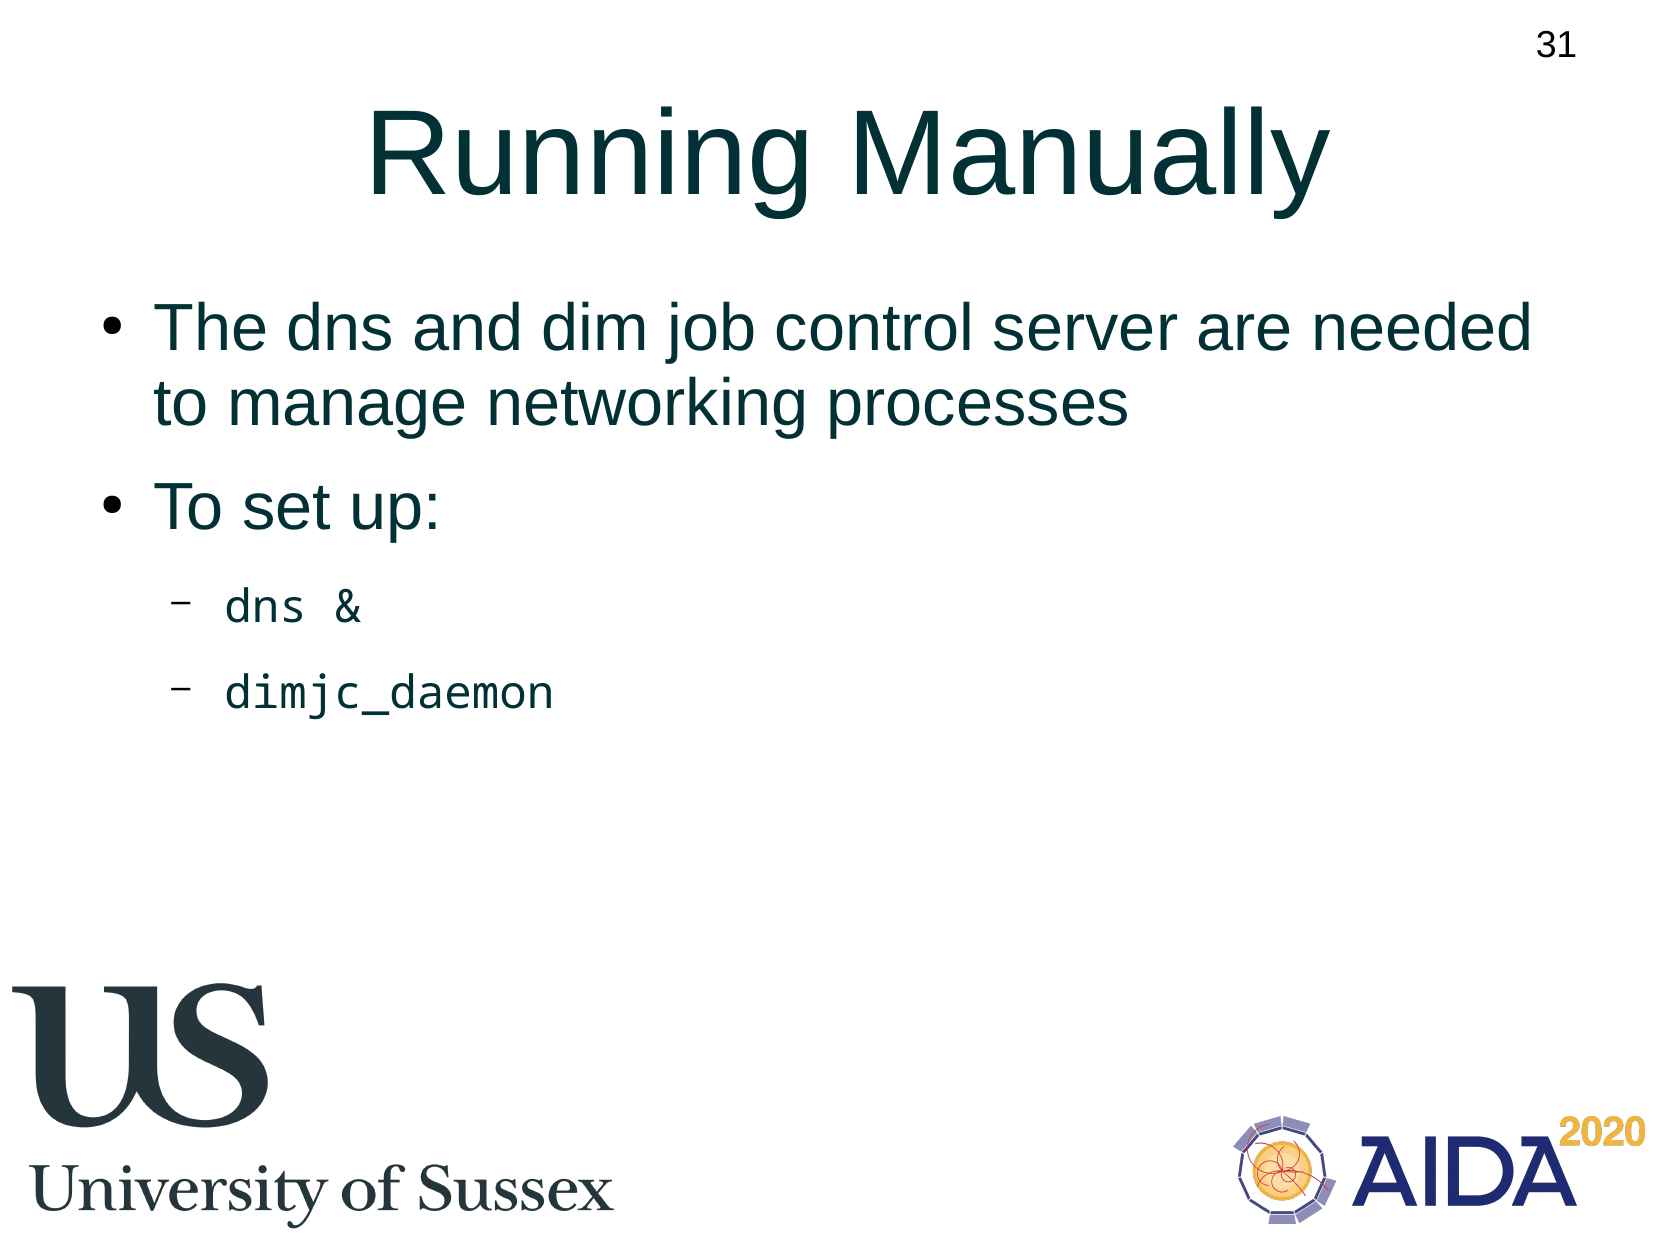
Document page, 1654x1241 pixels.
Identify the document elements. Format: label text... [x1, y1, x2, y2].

text_box <number> [1521, 16, 1654, 84]
picture [11, 982, 615, 1229]
picture [1233, 1116, 1645, 1224]
list The dns and dim job control server are needed to manage networking processes To set up: dns & dimjc_daemon [82, 290, 1571, 957]
title Running Manually [82, 49, 1571, 257]
